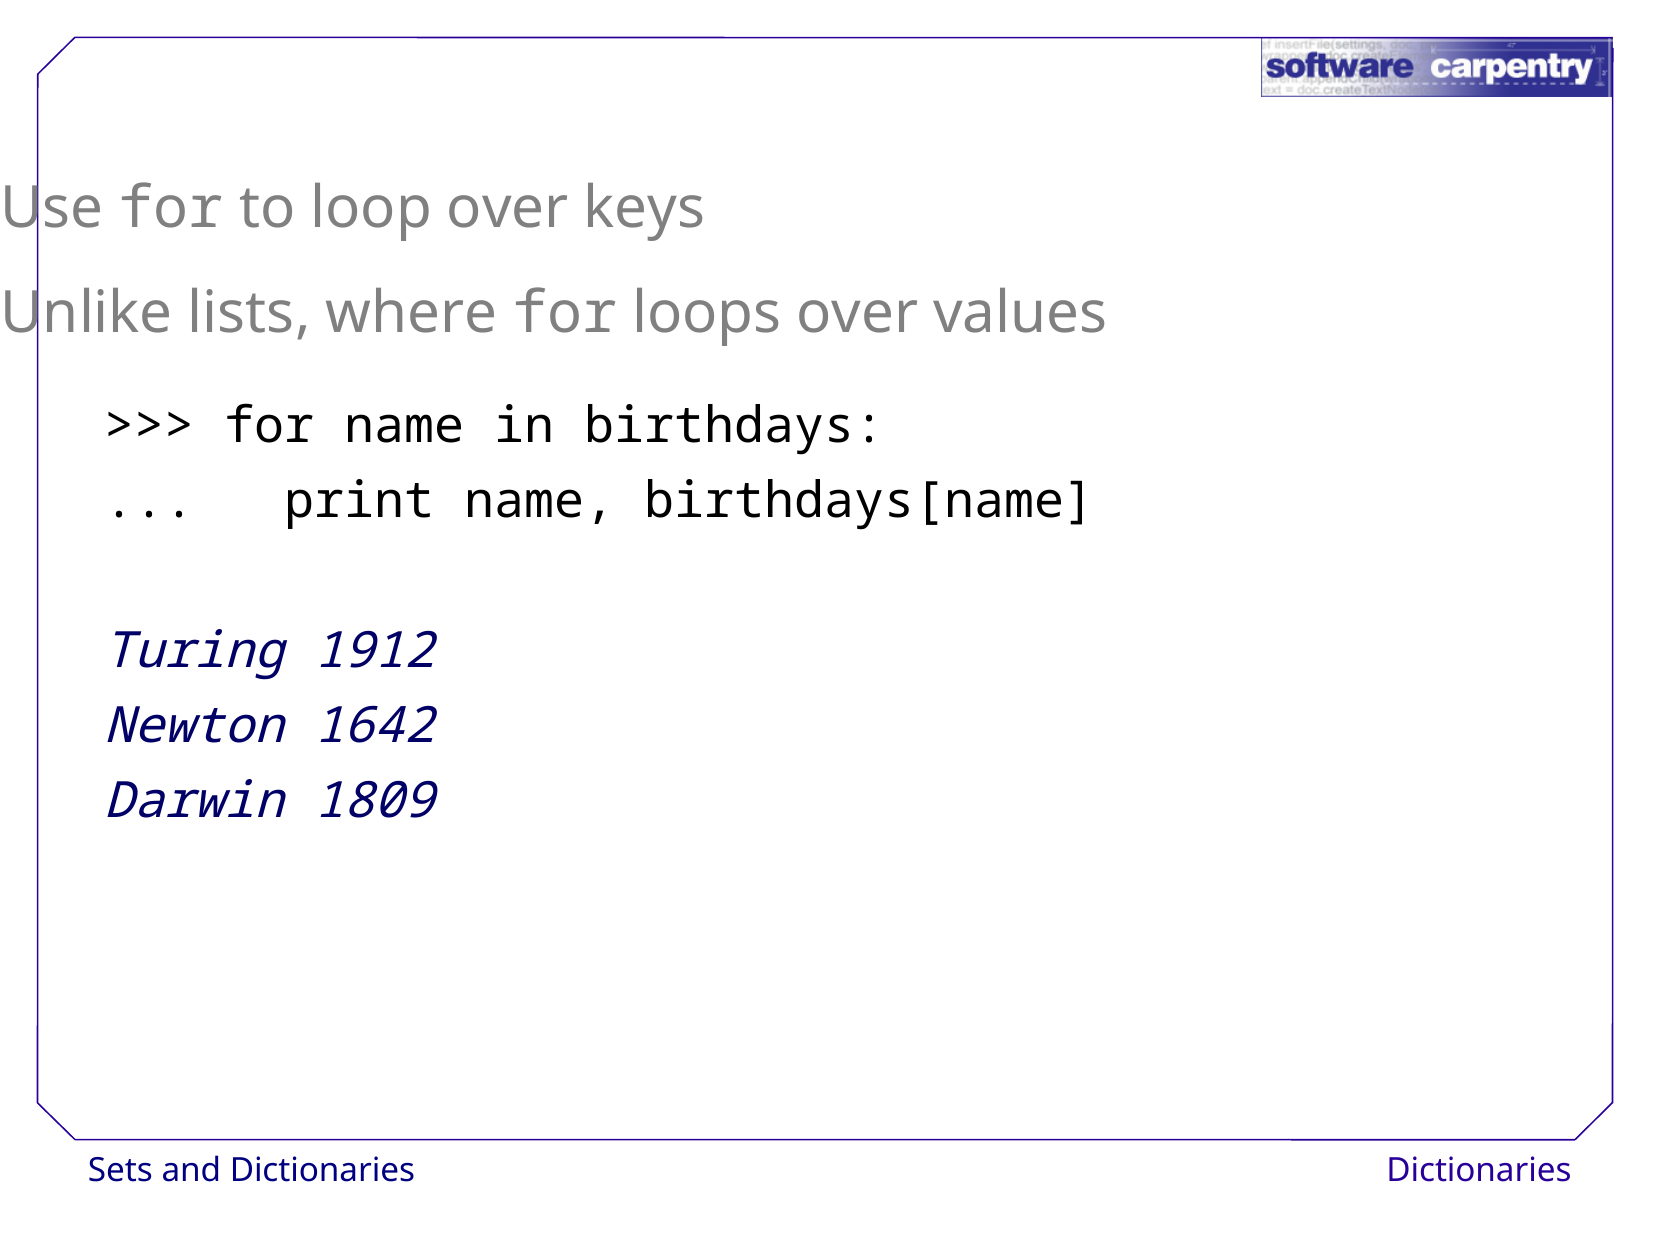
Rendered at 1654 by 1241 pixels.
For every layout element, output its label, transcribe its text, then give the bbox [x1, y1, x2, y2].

text_box Use for to loop over keys Unlike lists, where for loops over values [0, 126, 1273, 353]
text_box >>> for name in birthdays: ... print name, birthdays[name] Turing 1912 Newton 1642 Darwin 1809 [89, 370, 1512, 896]
picture [1261, 39, 1613, 97]
